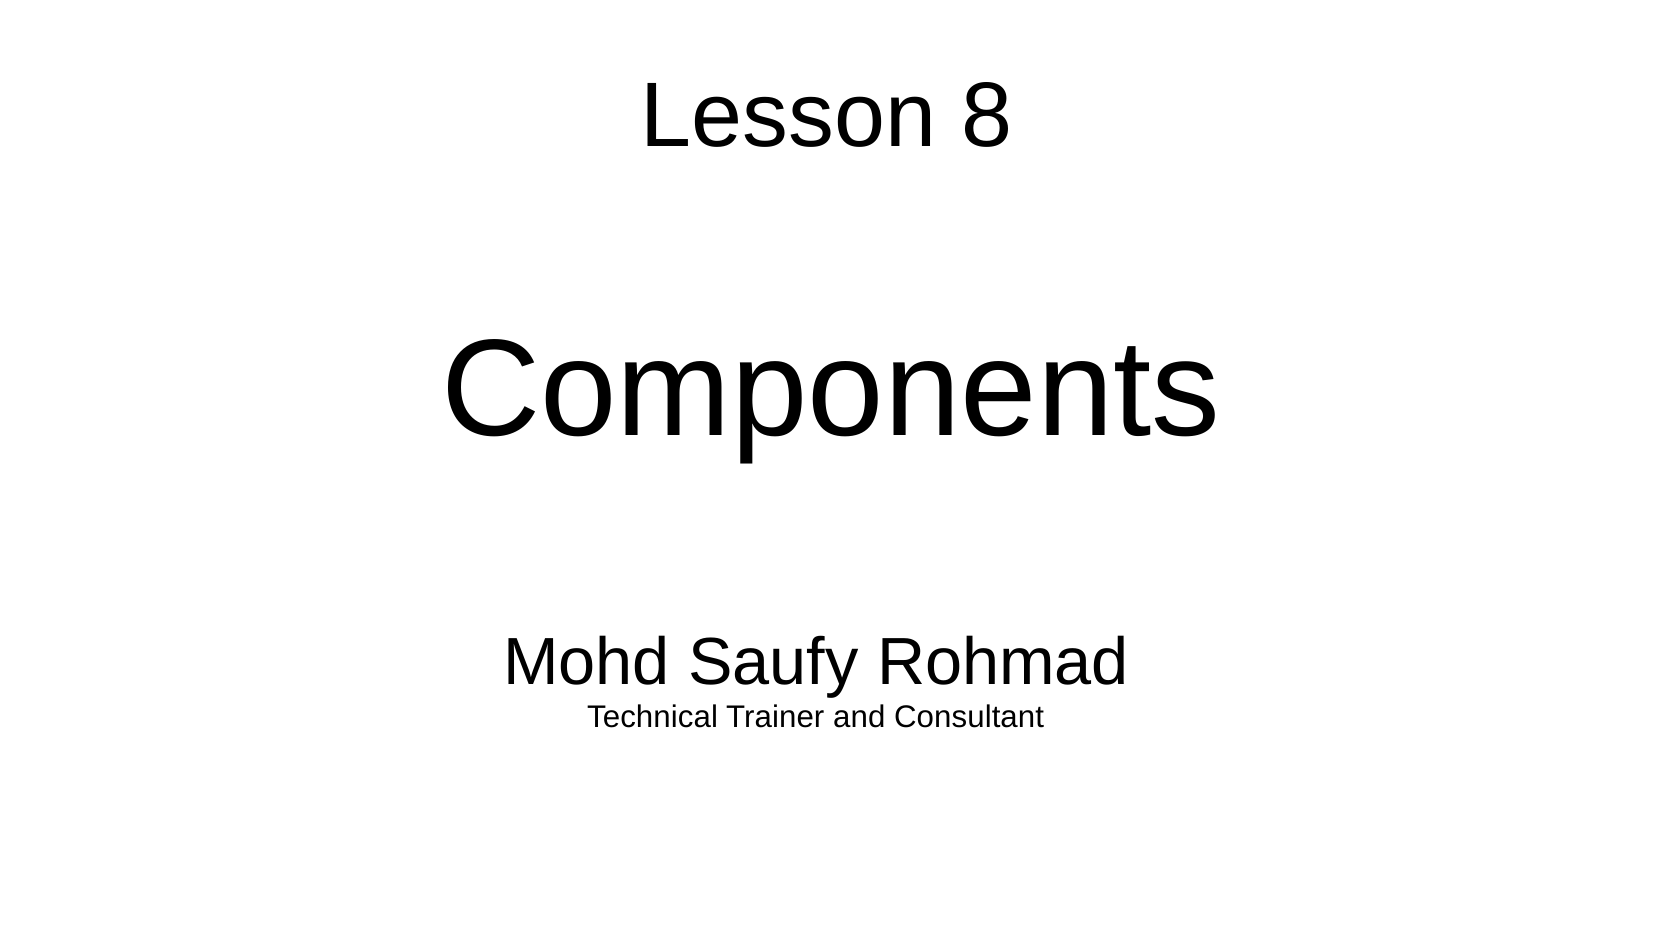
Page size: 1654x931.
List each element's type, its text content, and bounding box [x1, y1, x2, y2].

title Lesson 8 [82, 37, 1571, 193]
text_box Mohd Saufy Rohmad Technical Trainer and Consultant [72, 615, 1561, 743]
subtitle Components [86, 311, 1576, 466]
